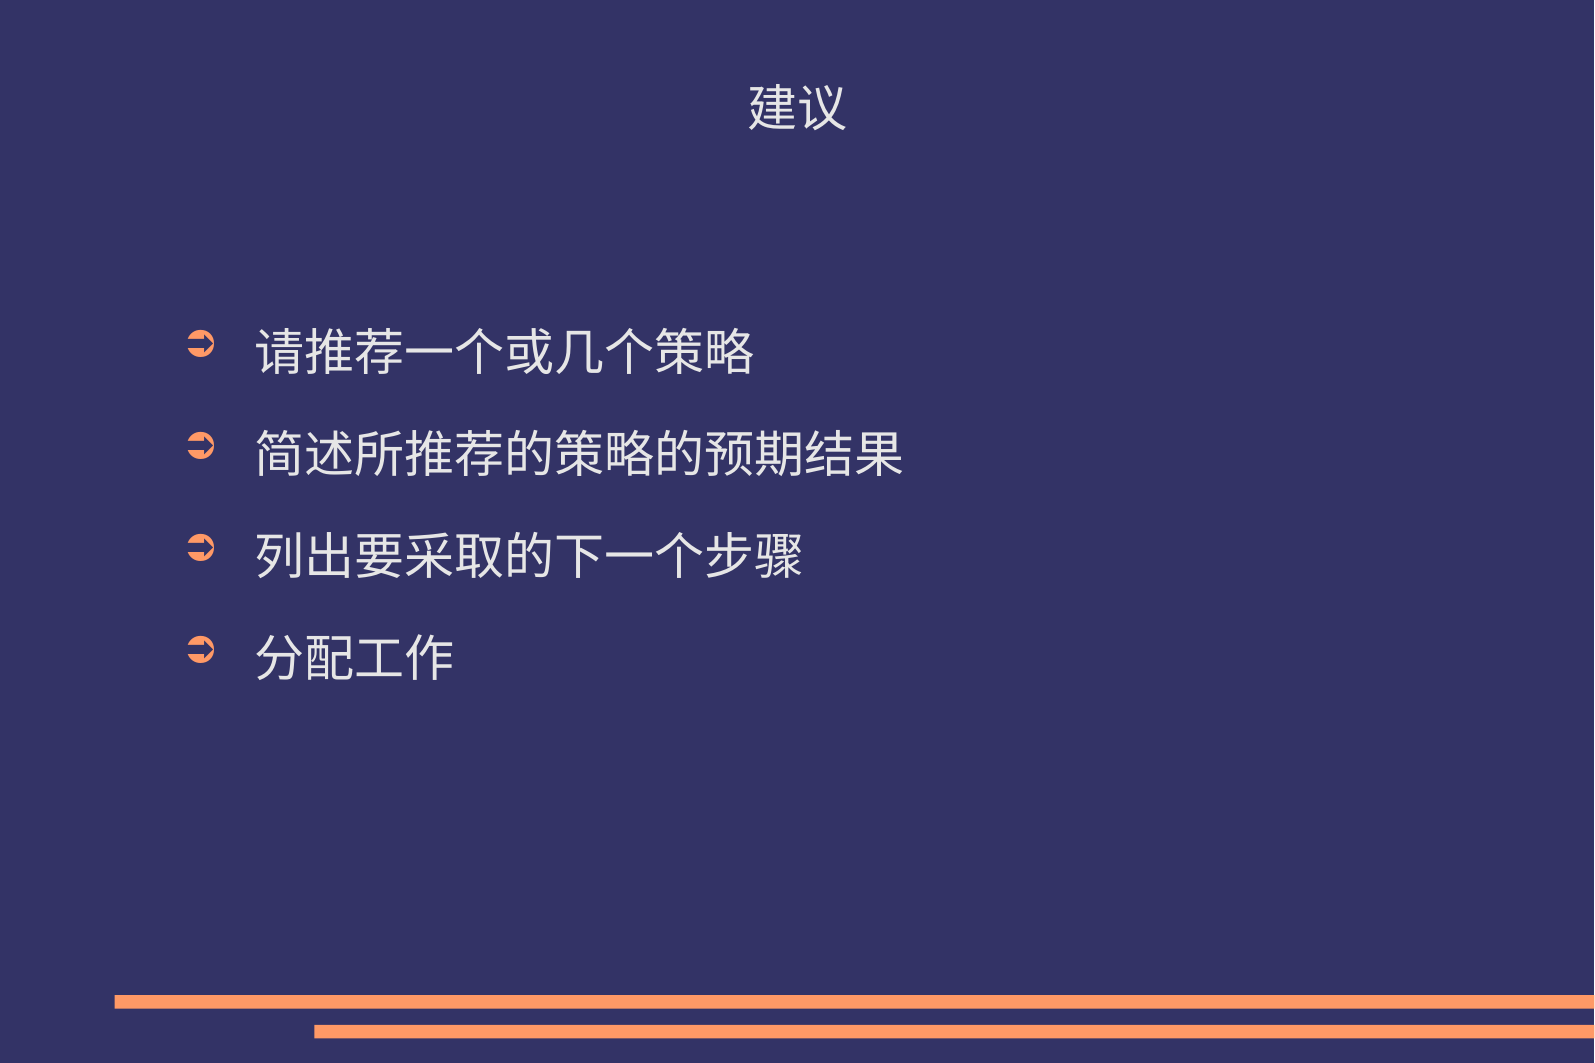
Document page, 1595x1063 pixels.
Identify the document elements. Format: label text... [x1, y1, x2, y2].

title 建议 [117, 16, 1479, 194]
list 请推荐一个或几个策略 简述所推荐的策略的预期结果 列出要采取的下一个步骤 分配工作 [172, 312, 1514, 983]
